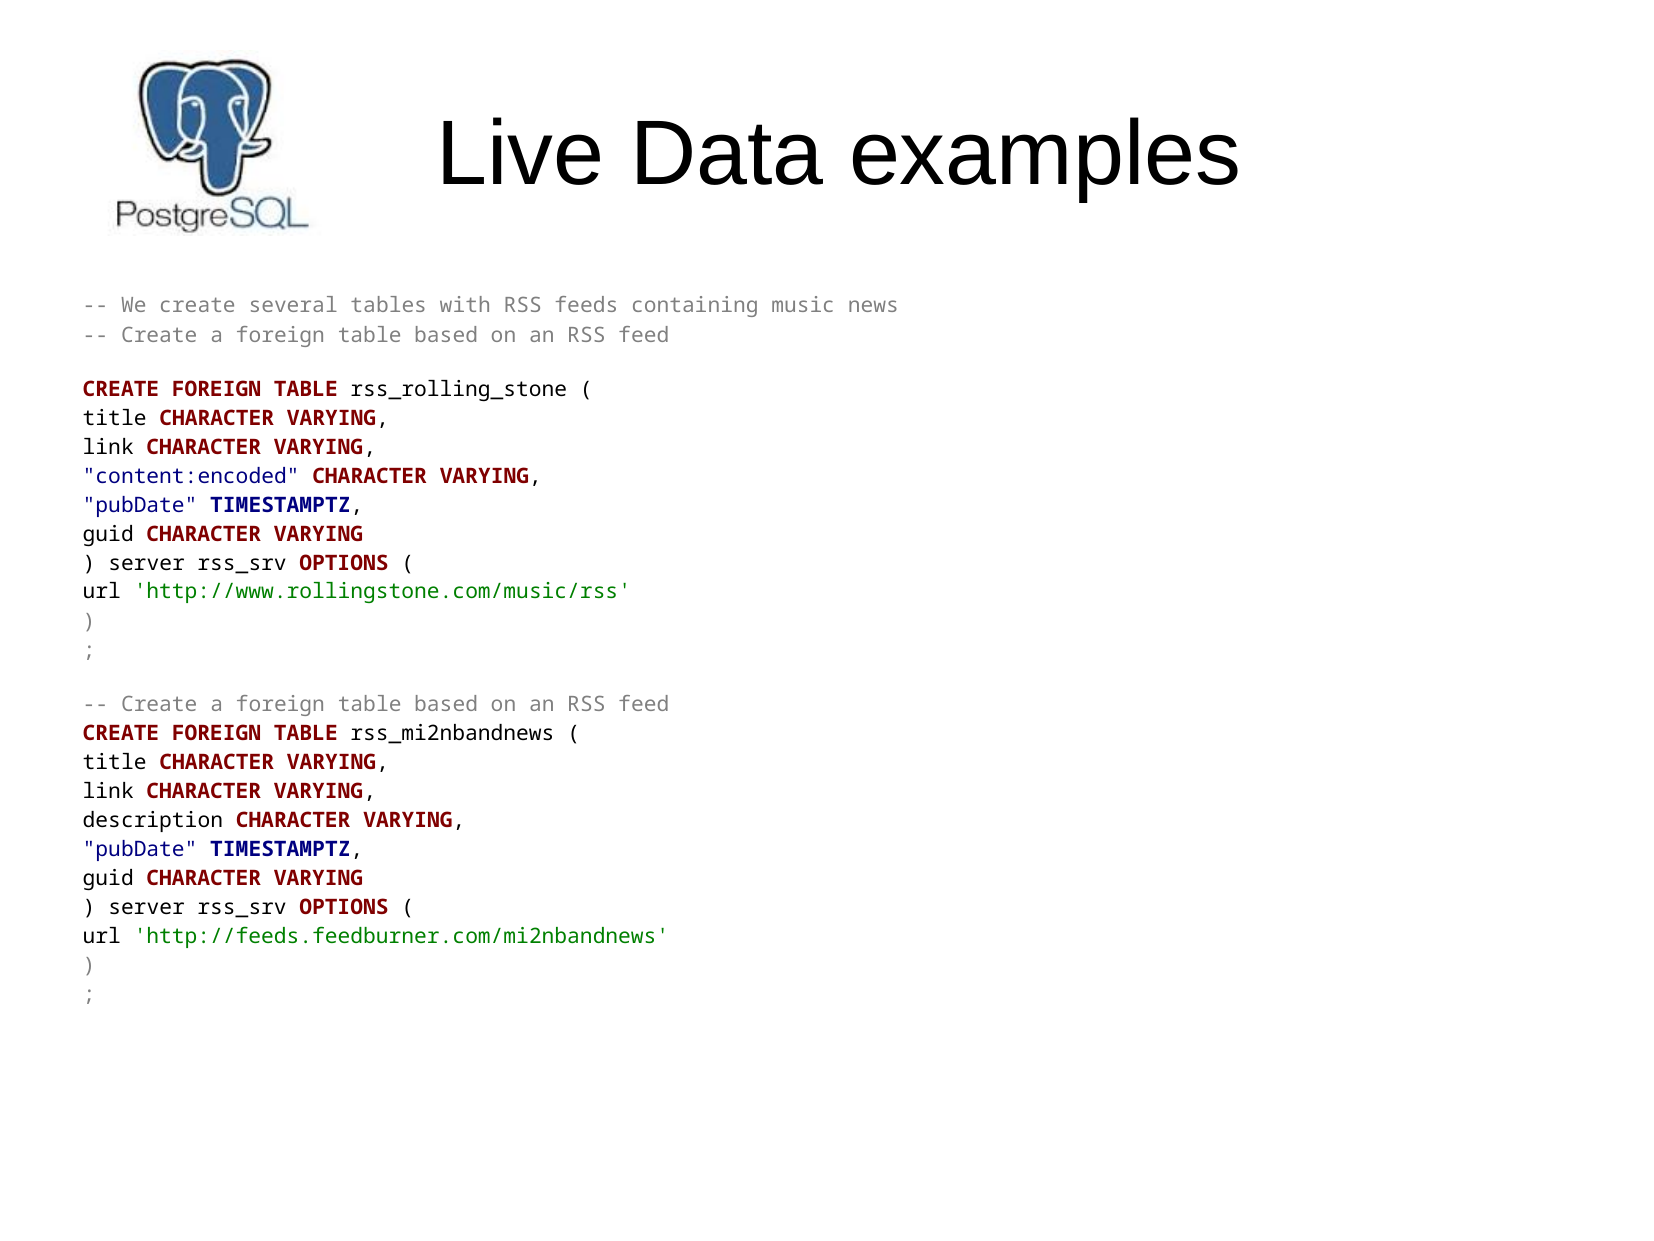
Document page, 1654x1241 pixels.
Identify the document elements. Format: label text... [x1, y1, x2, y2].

title Live Data examples [82, 49, 1571, 257]
list -- We create several tables with RSS feeds containing music news -- Create a foreign table based on an RSS feed CREATE FOREIGN TABLE rss_rolling_stone ( title CHARACTER VARYING, link CHARACTER VARYING, "content:encoded" CHARACTER VARYING, "pubDate" TIMESTAMPTZ, guid CHARACTER VARYING ) server rss_srv OPTIONS ( url 'http://www.rollingstone.com/music/rss' ) ; -- Create a foreign table based on an RSS feed CREATE FOREIGN TABLE rss_mi2nbandnews ( title CHARACTER VARYING, link CHARACTER VARYING, description CHARACTER VARYING, "pubDate" TIMESTAMPTZ, guid CHARACTER VARYING ) server rss_srv OPTIONS ( url 'http://feeds.feedburner.com/mi2nbandnews' ) ; [82, 290, 1538, 1010]
picture [58, 50, 356, 237]
